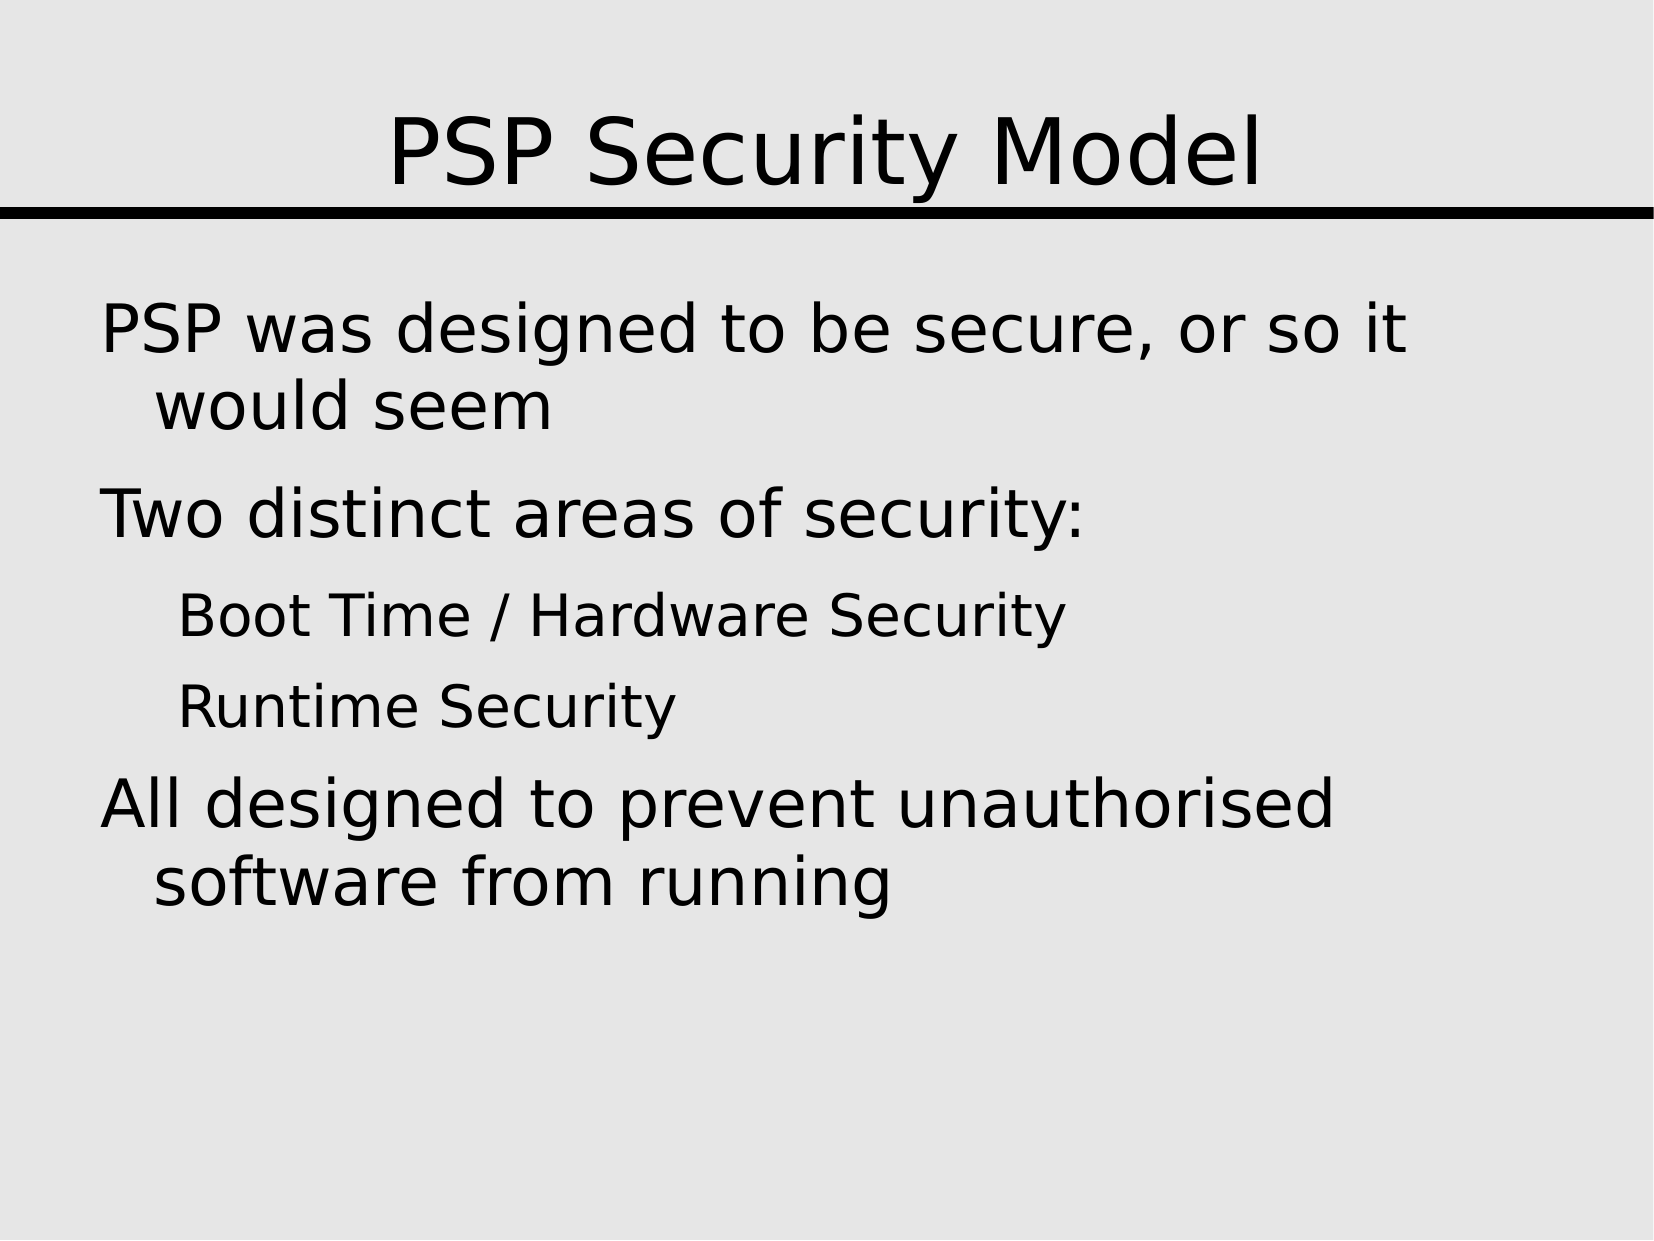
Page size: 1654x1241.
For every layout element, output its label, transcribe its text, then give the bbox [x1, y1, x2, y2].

title PSP Security Model [82, 56, 1571, 250]
list PSP was designed to be secure, or so it would seem Two distinct areas of security: Boot Time / Hardware Security Runtime Security All designed to prevent unauthorised software from running [82, 290, 1571, 1094]
